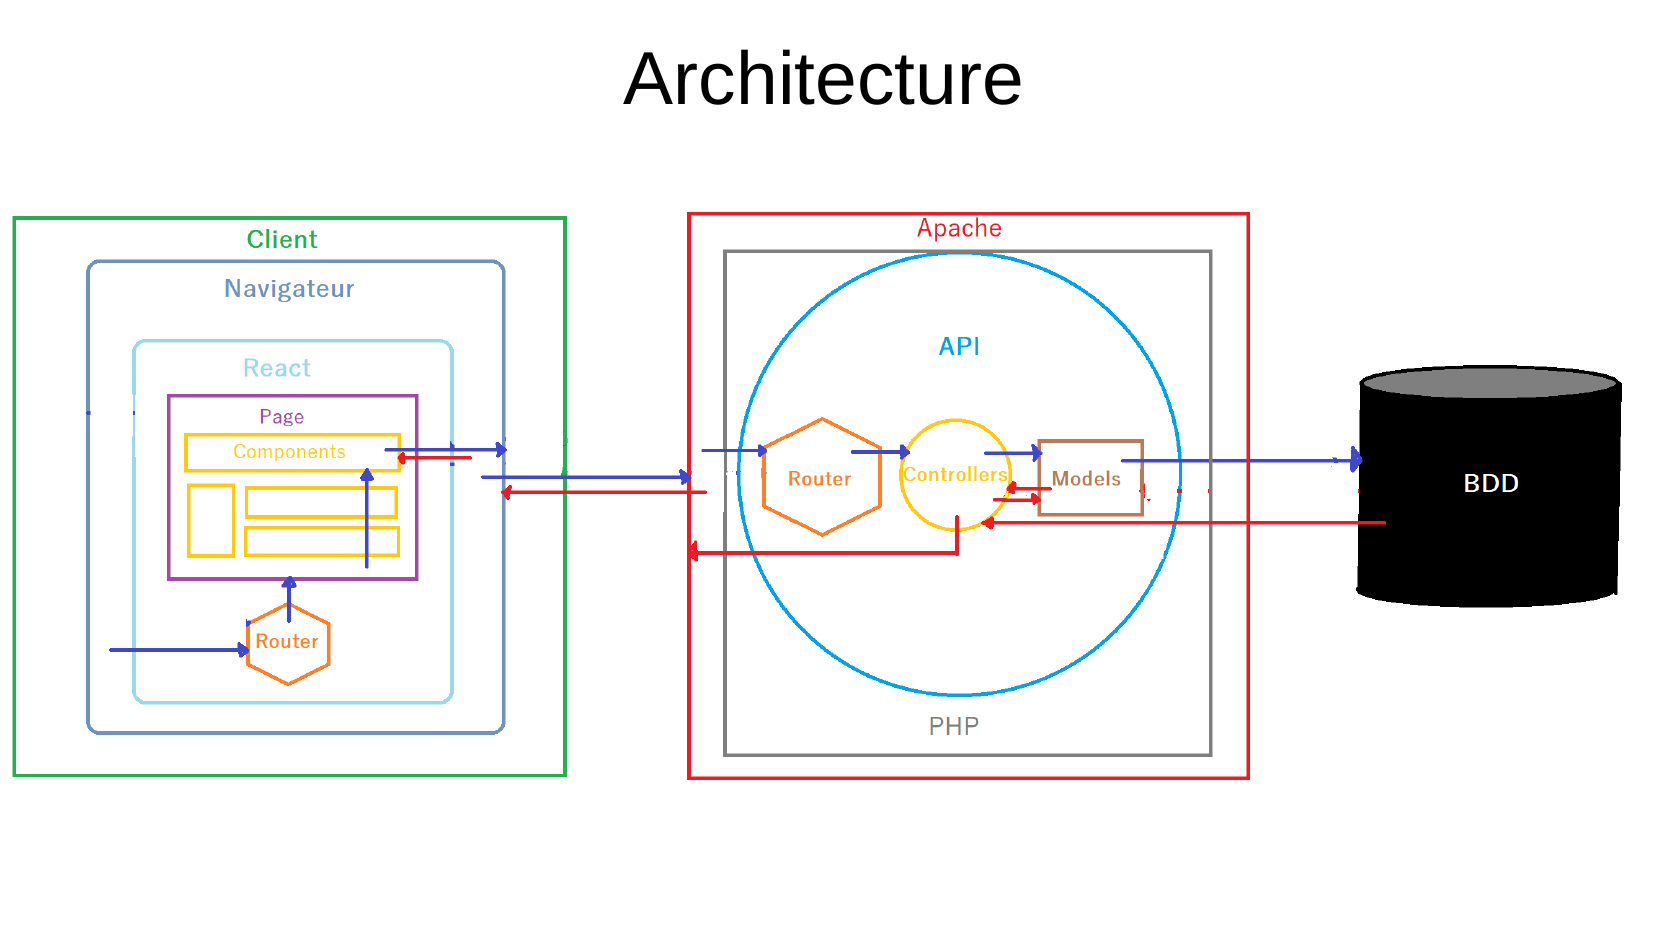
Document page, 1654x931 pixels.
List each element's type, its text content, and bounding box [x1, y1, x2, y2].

picture [0, 192, 1654, 834]
title Architecture [80, 0, 1569, 156]
